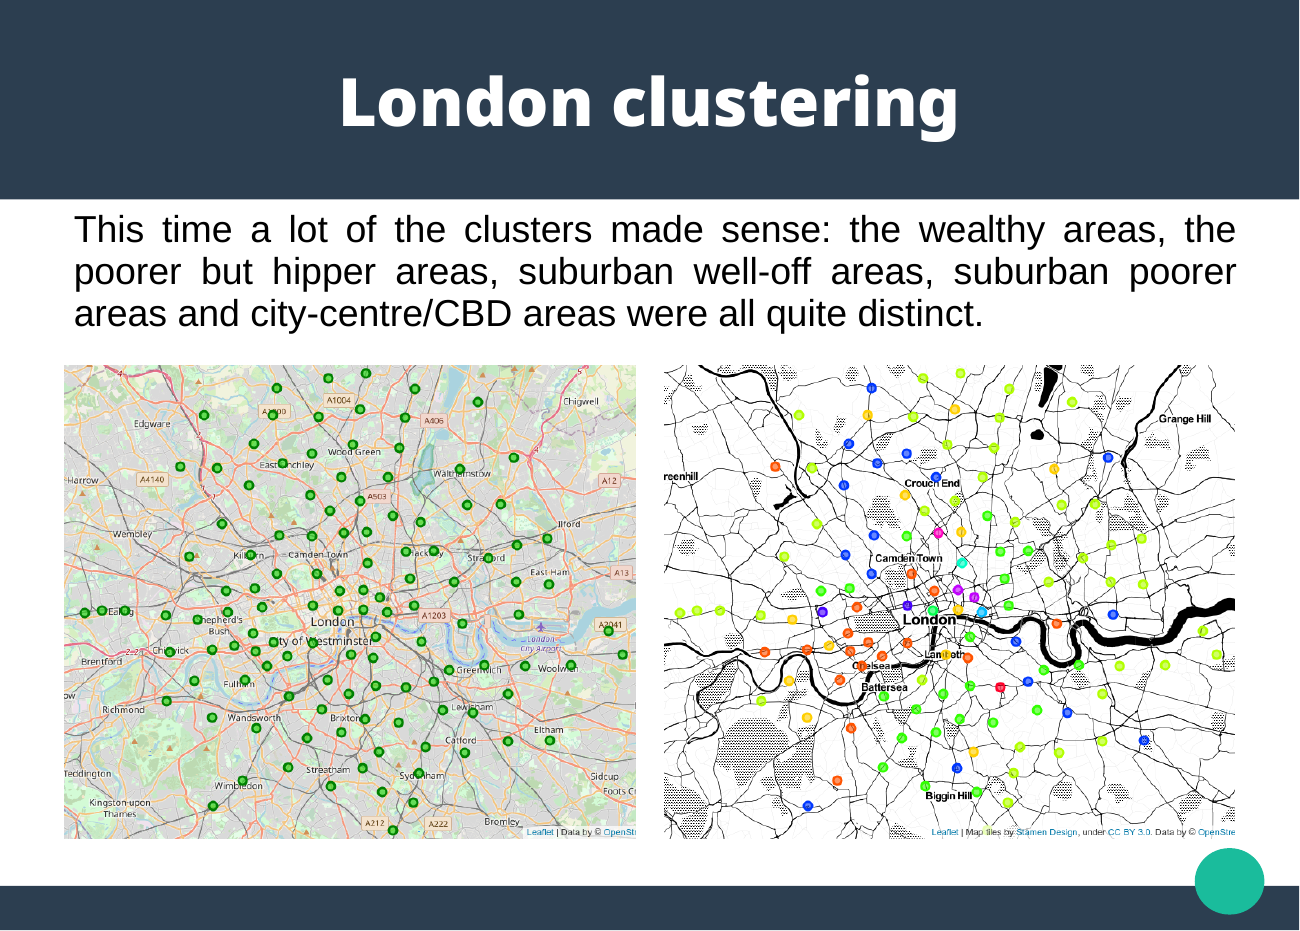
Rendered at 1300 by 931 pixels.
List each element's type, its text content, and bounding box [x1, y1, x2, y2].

picture [664, 360, 1235, 839]
text_box This time a lot of the clusters made sense: the wealthy areas, the poorer but hipper areas, suburban well-off areas, suburban poorer areas and city-centre/CBD areas were all quite distinct. [59, 201, 1252, 342]
picture [64, 360, 636, 839]
text_box London clustering [0, 0, 1300, 201]
